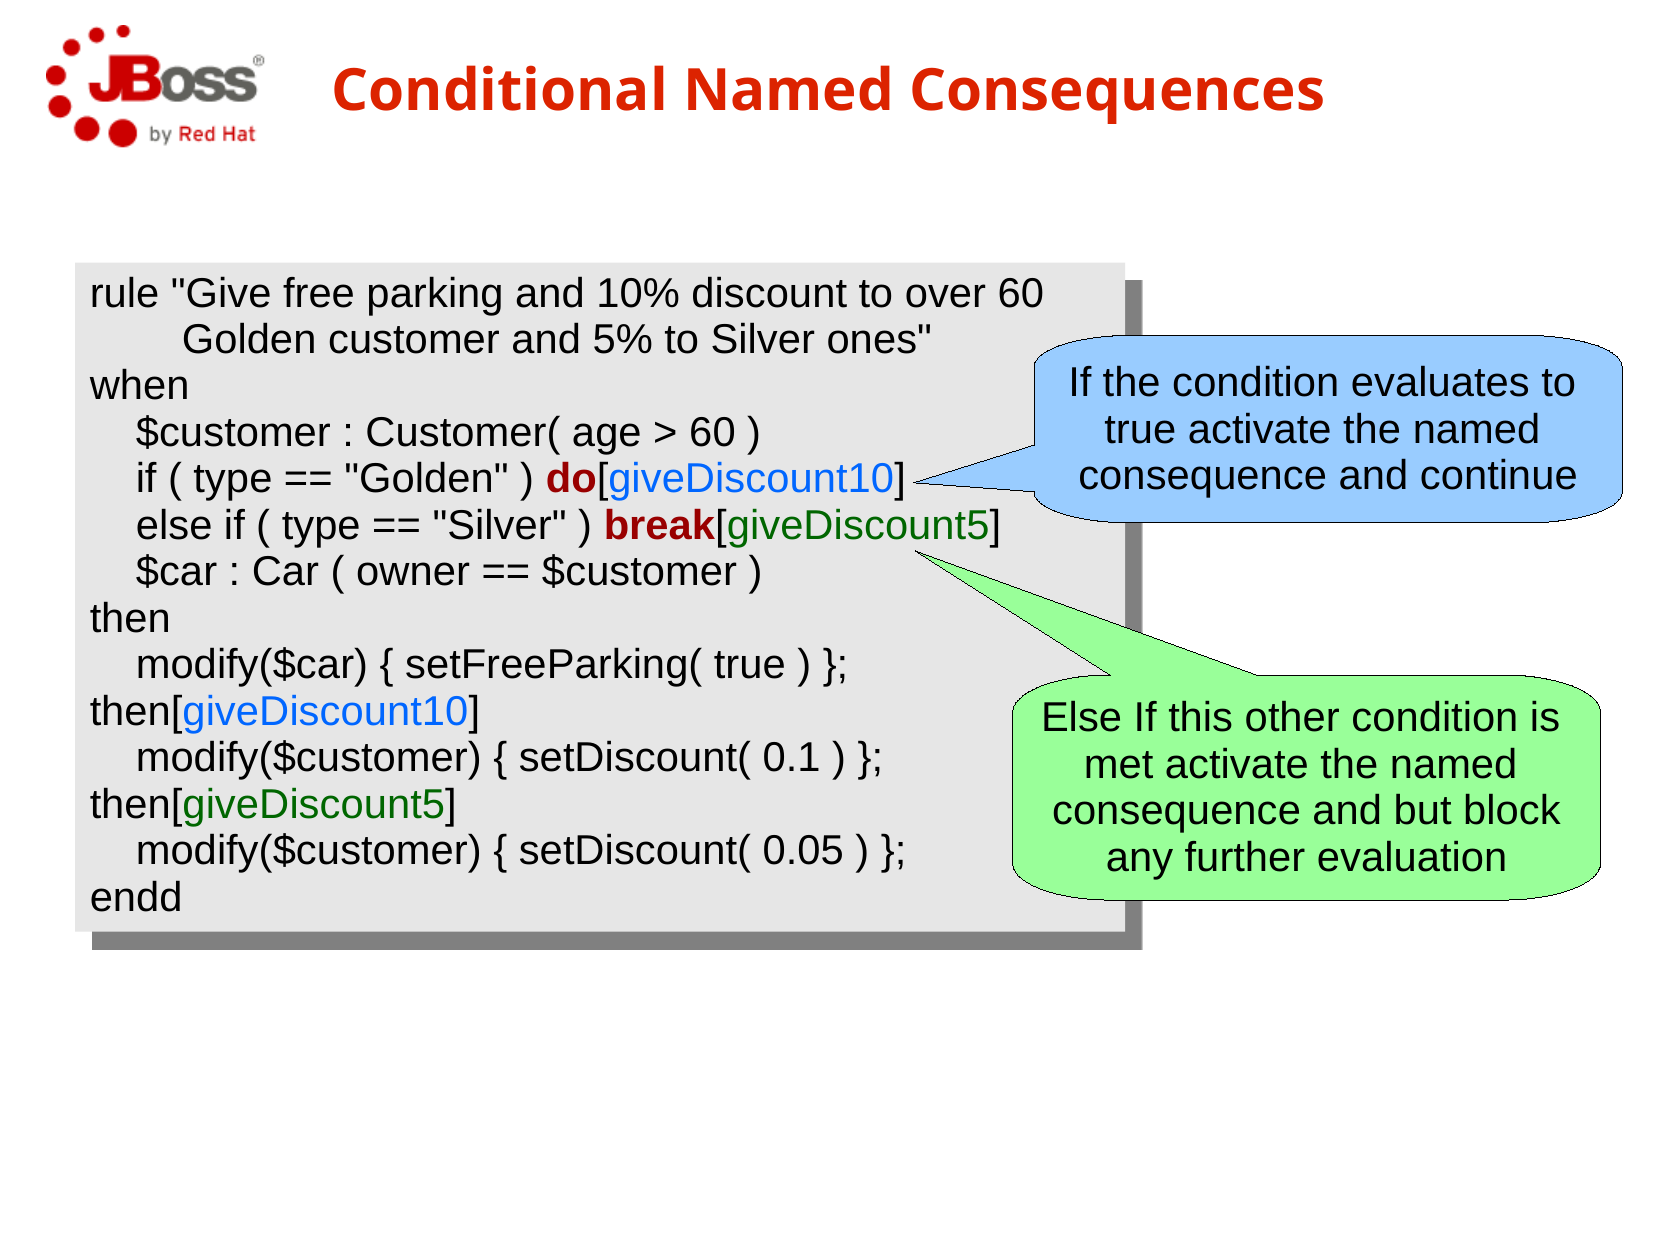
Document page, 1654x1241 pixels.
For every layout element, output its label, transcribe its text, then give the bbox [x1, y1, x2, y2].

text_box Else If this other condition is met activate the named consequence and but block any further evaluation [915, 550, 1601, 901]
picture [46, 25, 266, 149]
text_box If the condition evaluates to true activate the named consequence and continue [913, 335, 1623, 523]
text_box rule "Give free parking and 10% discount to over 60 Golden customer and 5% to Silver ones" when $customer : Customer( age > 60 ) if ( type == "Golden" ) do[giveDiscount10] else if ( type == "Silver" ) break[giveDiscount5] $car : Car ( owner == $customer ) then modify($car) { setFreeParking( true ) }; then[giveDiscount10] modify($customer) { setDiscount( 0.1 ) }; then[giveDiscount5] modify($customer) { setDiscount( 0.05 ) }; endd [75, 262, 1126, 932]
title Conditional Named Consequences [331, 32, 1538, 151]
